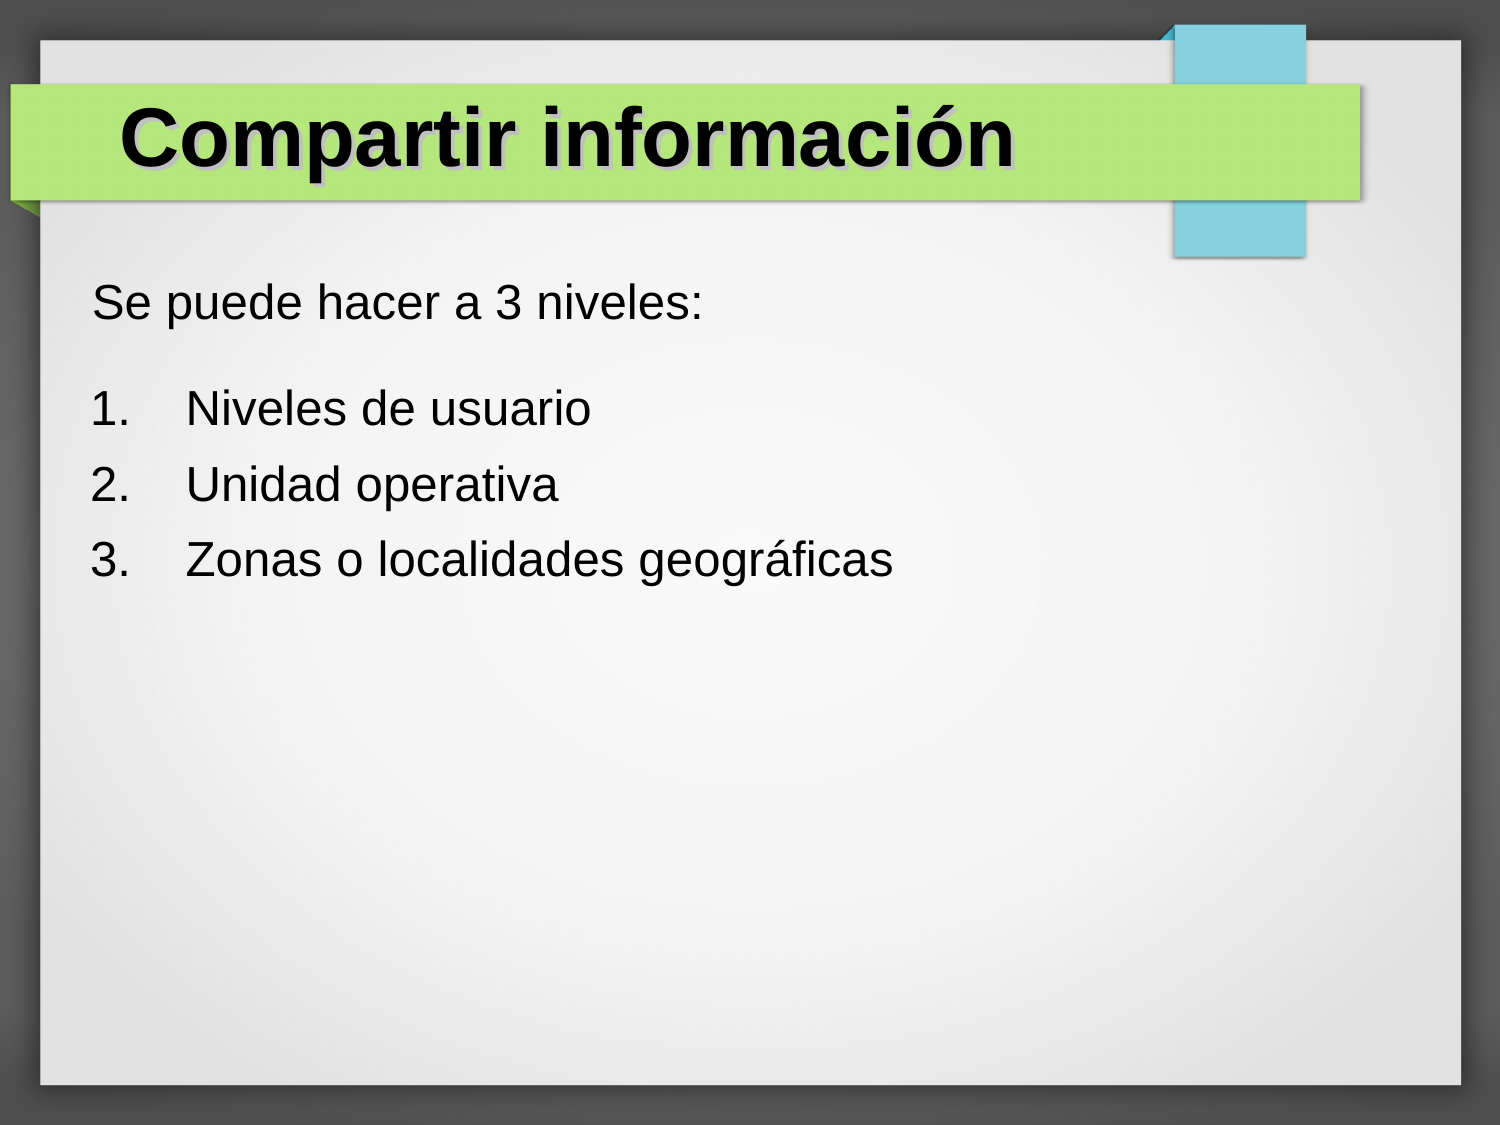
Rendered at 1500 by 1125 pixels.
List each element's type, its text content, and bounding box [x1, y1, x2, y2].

title Compartir información [75, 85, 1147, 193]
list Se puede hacer a 3 niveles: Niveles de usuario Unidad operativa Zonas o localidades geográficas [75, 267, 1426, 921]
picture [0, 0, 1500, 1125]
